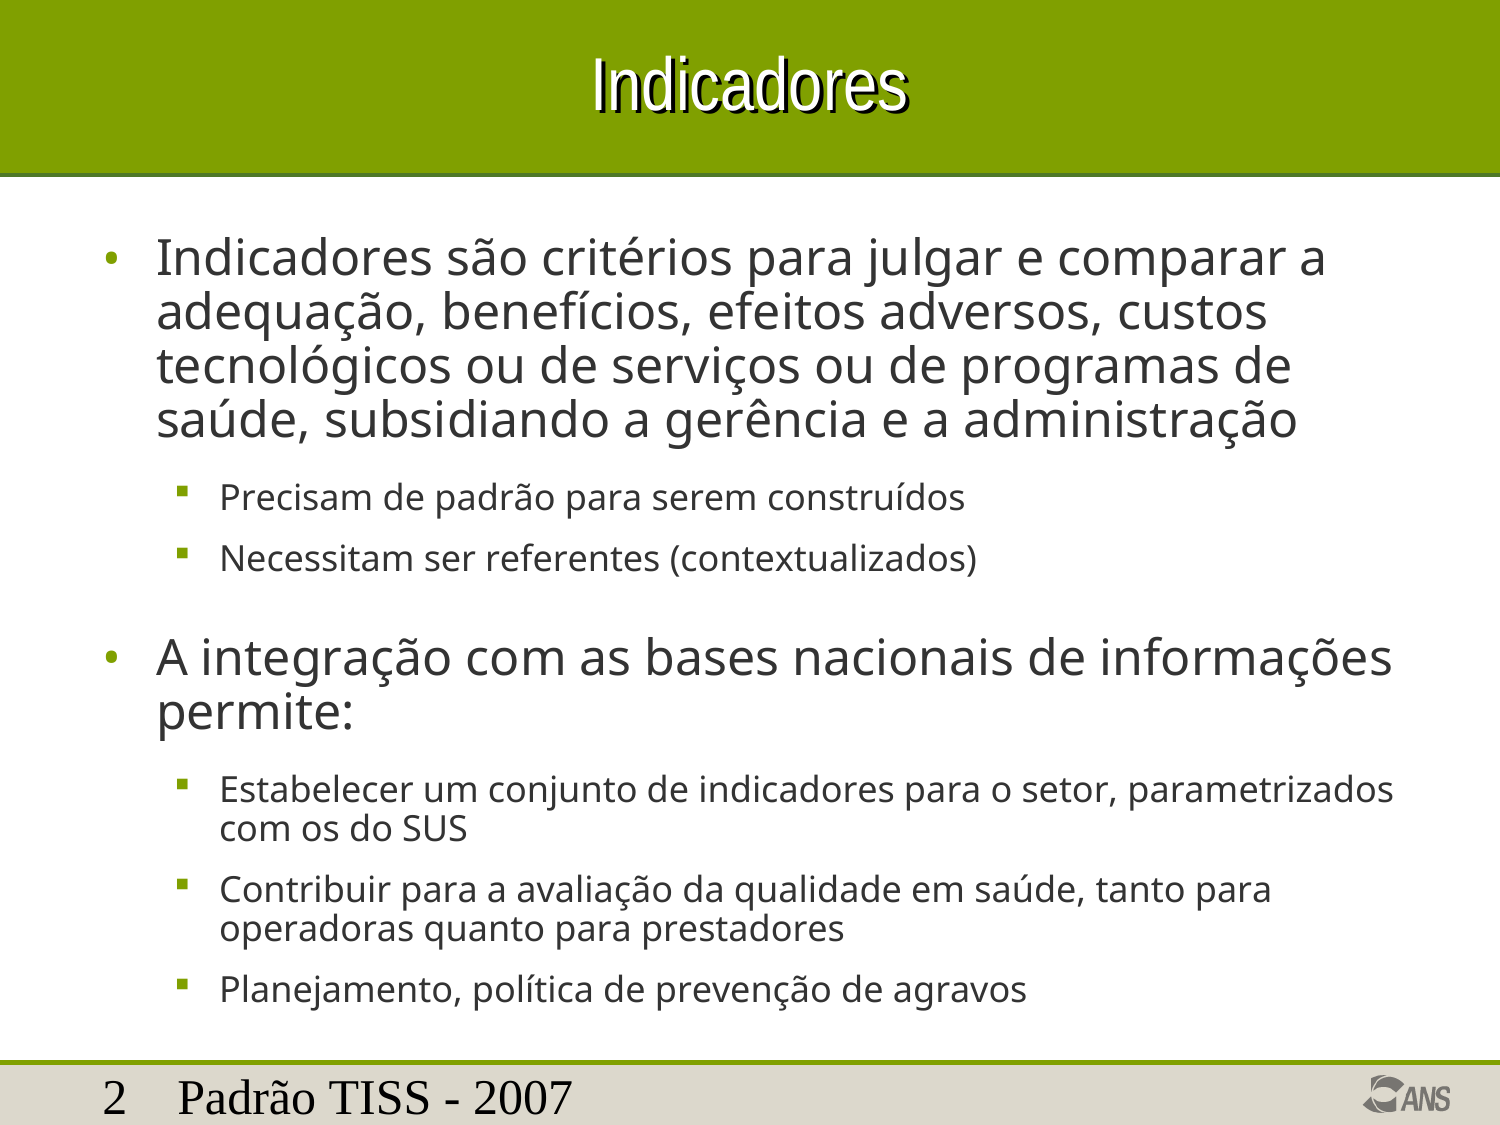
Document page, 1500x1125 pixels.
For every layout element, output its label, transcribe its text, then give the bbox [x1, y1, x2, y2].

title Indicadores [24, 10, 1475, 161]
picture [1362, 1075, 1450, 1113]
list Indicadores são critérios para julgar e comparar a adequação, benefícios, efeitos adversos, custos tecnológicos ou de serviços ou de programas de saúde, subsidiando a gerência e a administração Precisam de padrão para serem construídos Necessitam ser referentes (contextualizados) A integração com as bases nacionais de informações permite: Estabelecer um conjunto de indicadores para o setor, parametrizados com os do SUS Contribuir para a avaliação da qualidade em saúde, tanto para operadoras quanto para prestadores Planejamento, política de prevenção de agravos [87, 224, 1475, 1025]
